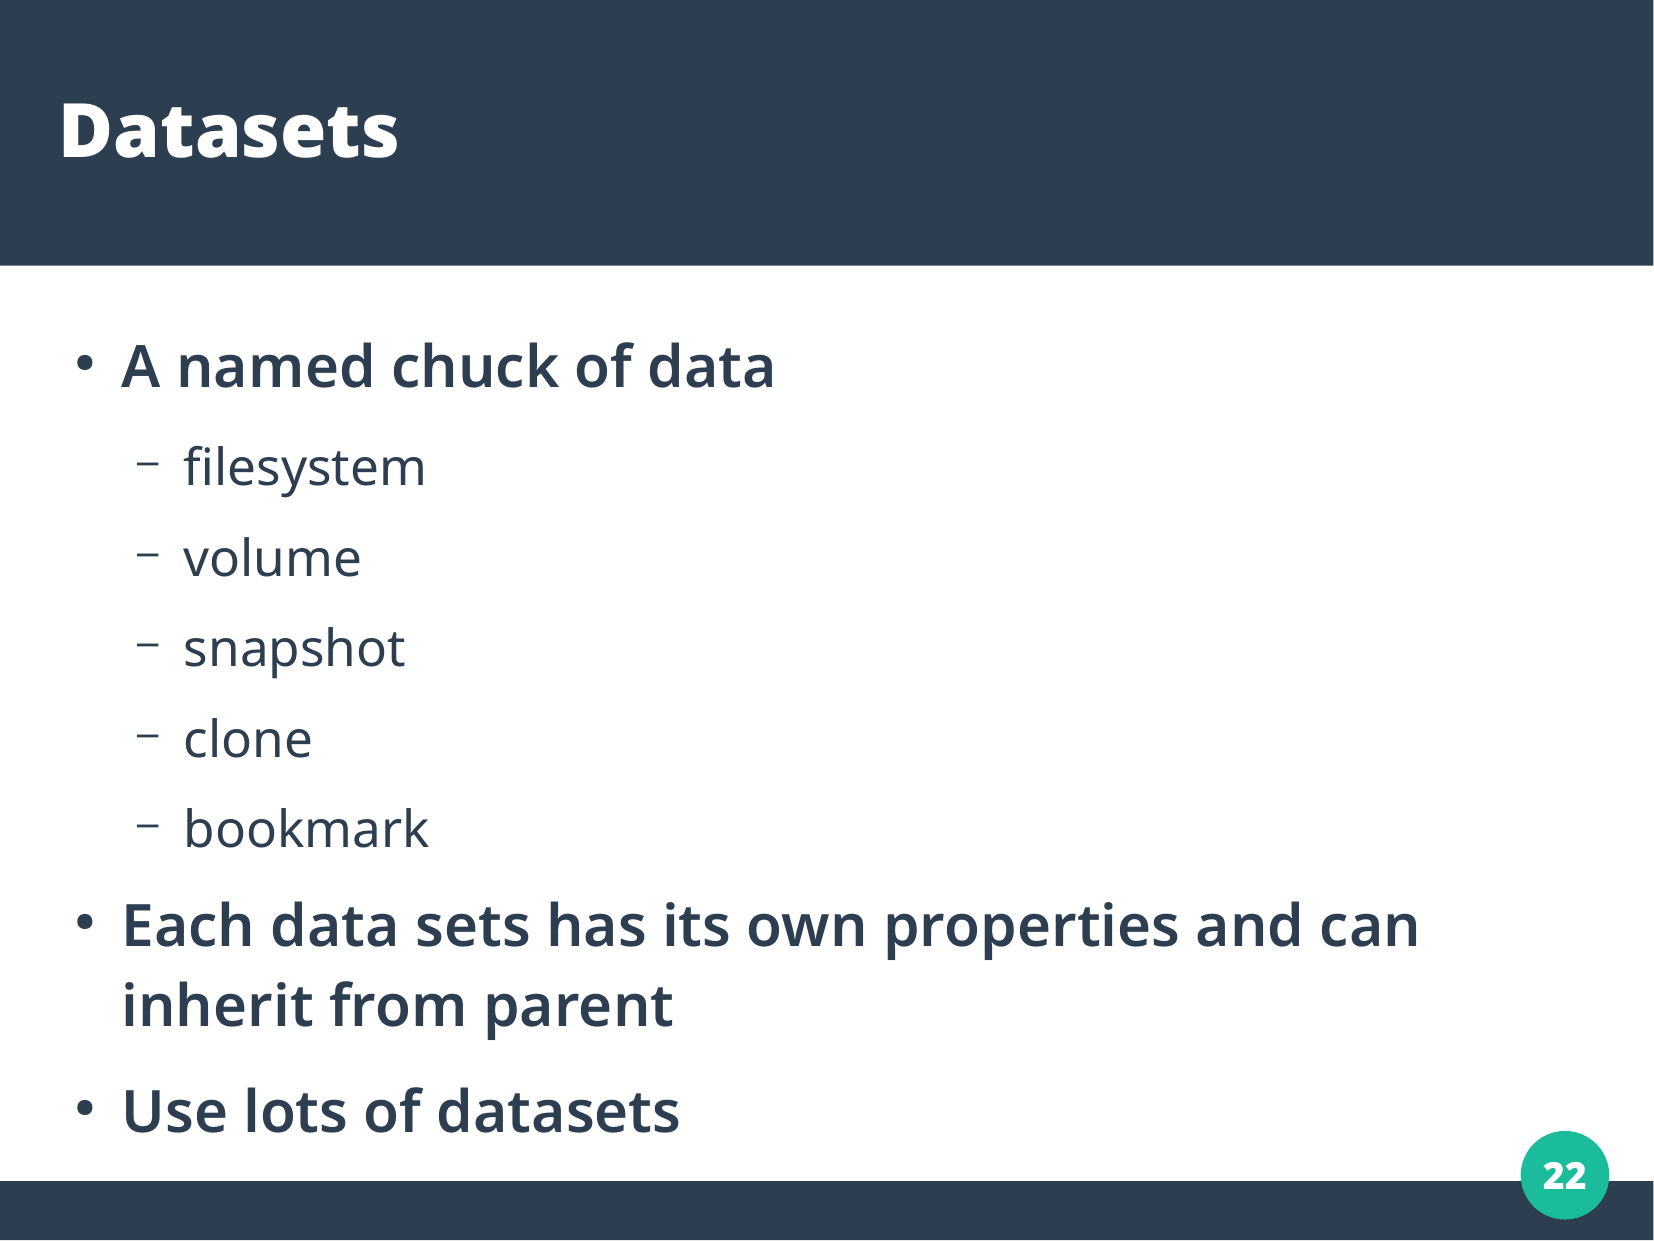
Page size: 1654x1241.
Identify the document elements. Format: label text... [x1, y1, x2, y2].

title Datasets [59, 49, 1595, 207]
list A named chuck of data filesystem volume snapshot clone bookmark Each data sets has its own properties and can inherit from parent Use lots of datasets [59, 324, 1595, 1152]
